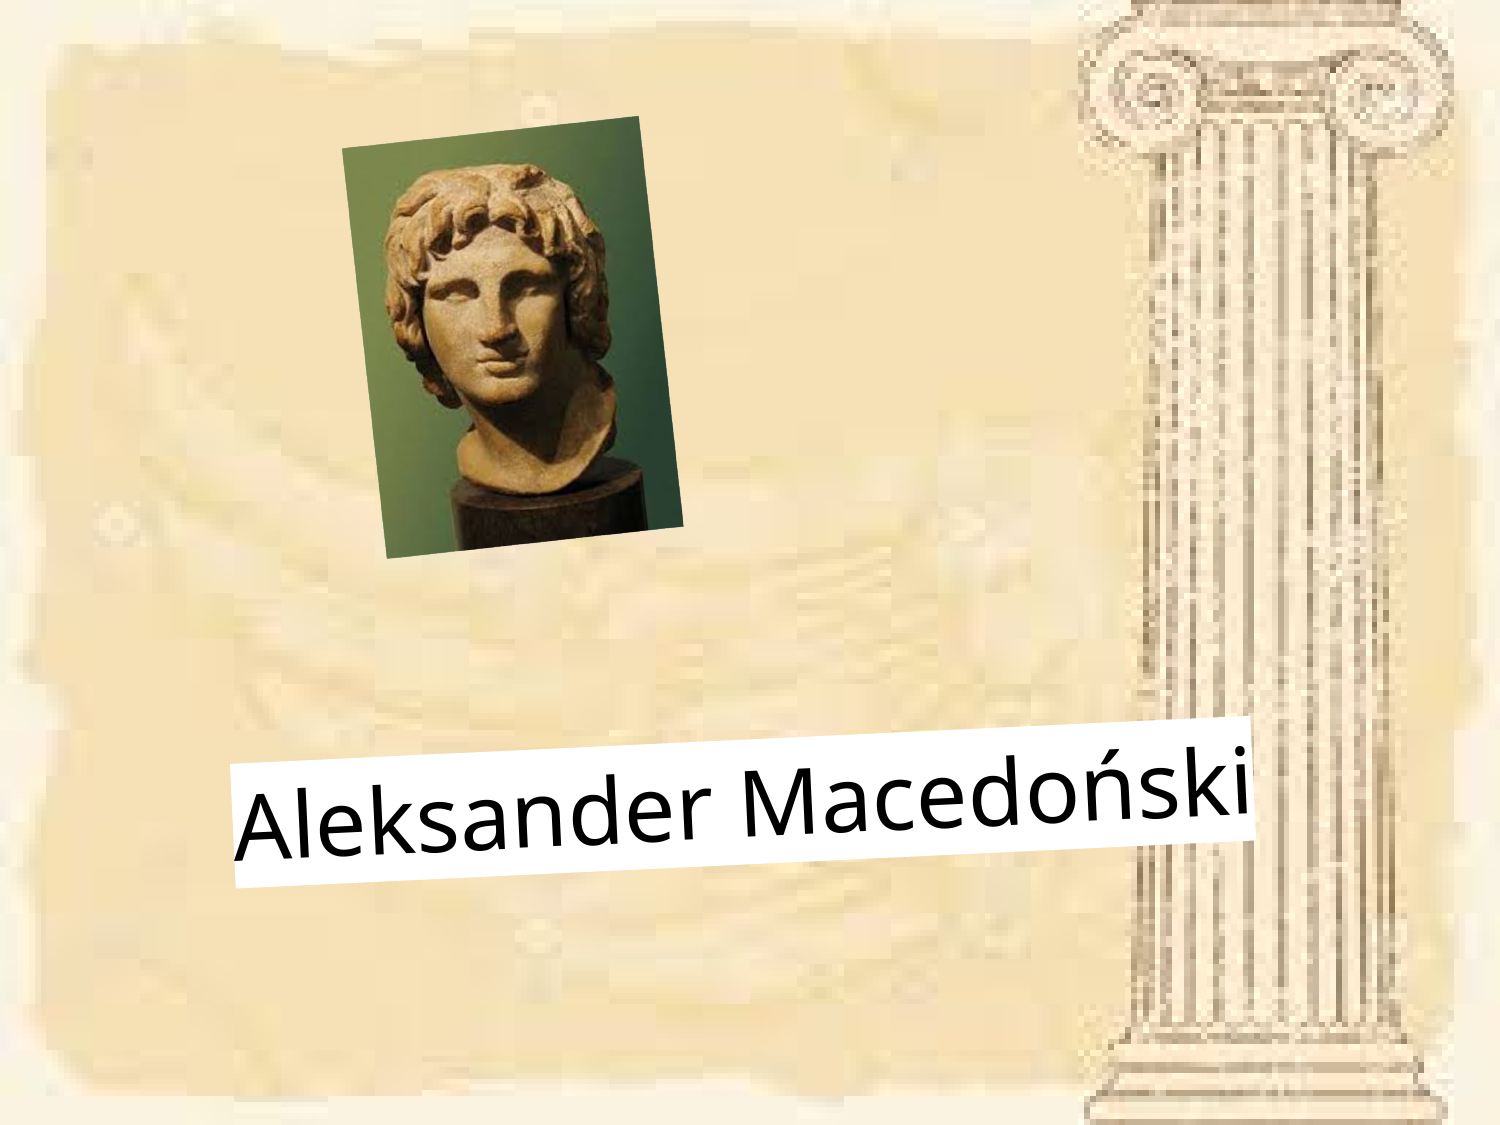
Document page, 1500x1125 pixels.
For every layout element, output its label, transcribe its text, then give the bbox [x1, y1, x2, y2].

subtitle [0, 0, 1050, 288]
title Aleksander Macedoński [100, 648, 1386, 952]
picture [0, 0, 1500, 1125]
